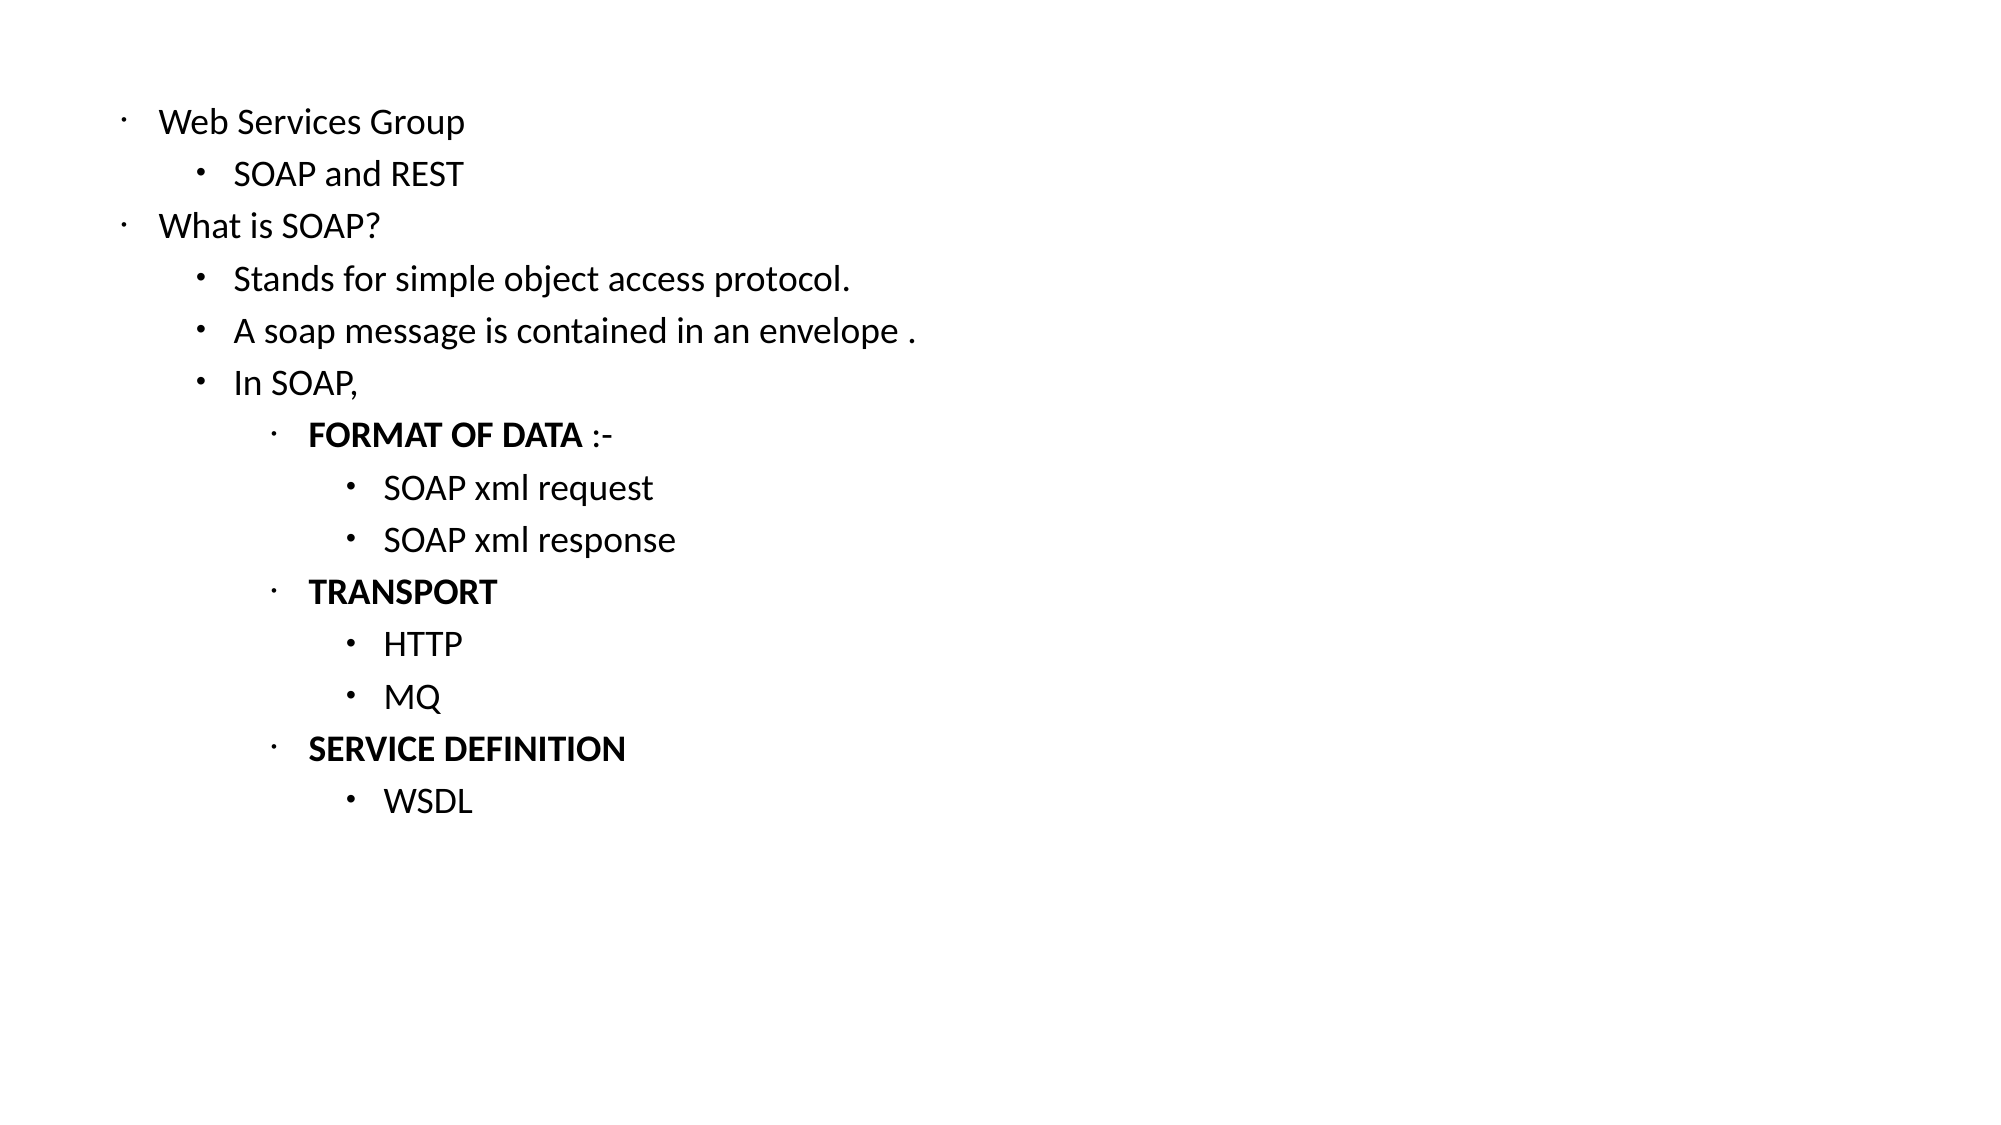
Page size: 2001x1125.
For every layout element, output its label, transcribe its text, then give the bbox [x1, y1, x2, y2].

list Web Services Group SOAP and REST What is SOAP? Stands for simple object access protocol. A soap message is contained in an envelope . In SOAP, FORMAT OF DATA :- SOAP xml request SOAP xml response TRANSPORT HTTP MQ SERVICE DEFINITION WSDL [106, 94, 1690, 1031]
